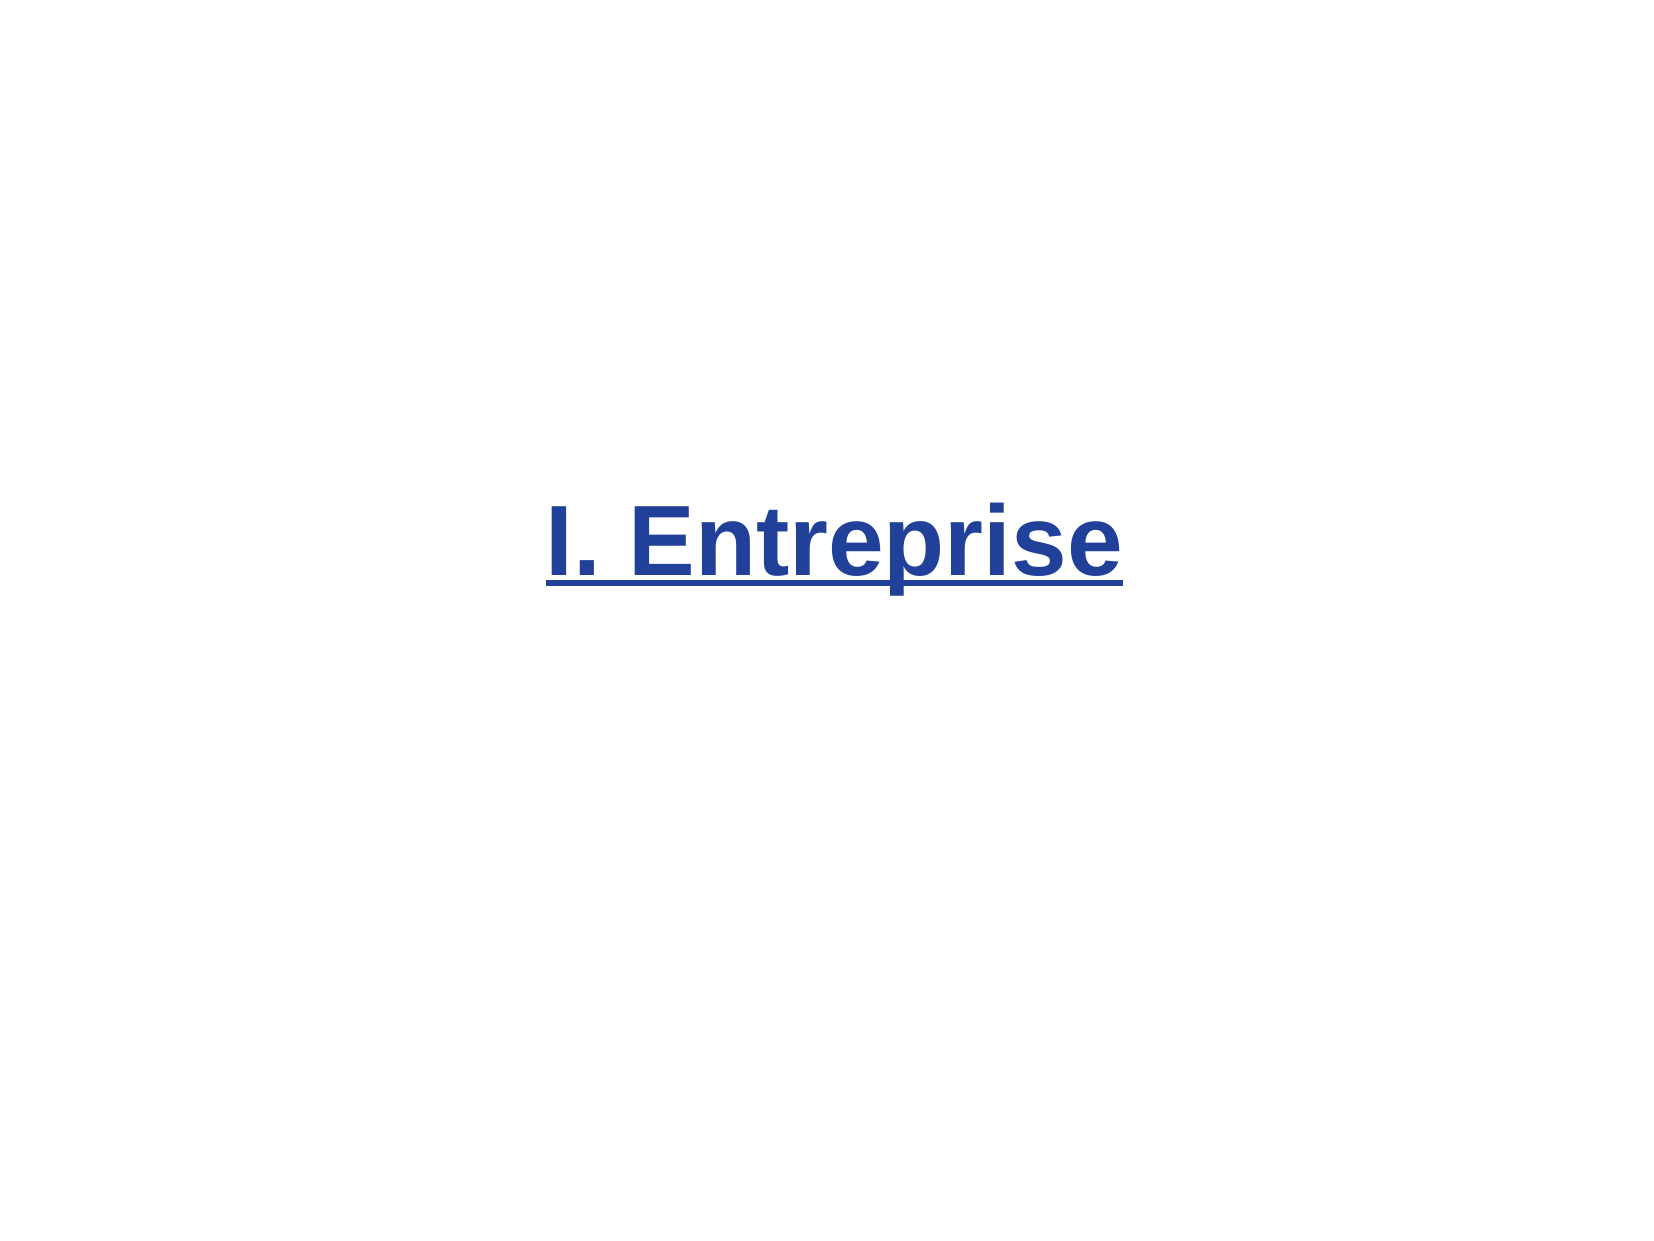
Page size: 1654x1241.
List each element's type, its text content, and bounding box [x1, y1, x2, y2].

text_box I. Entreprise [530, 477, 1161, 610]
